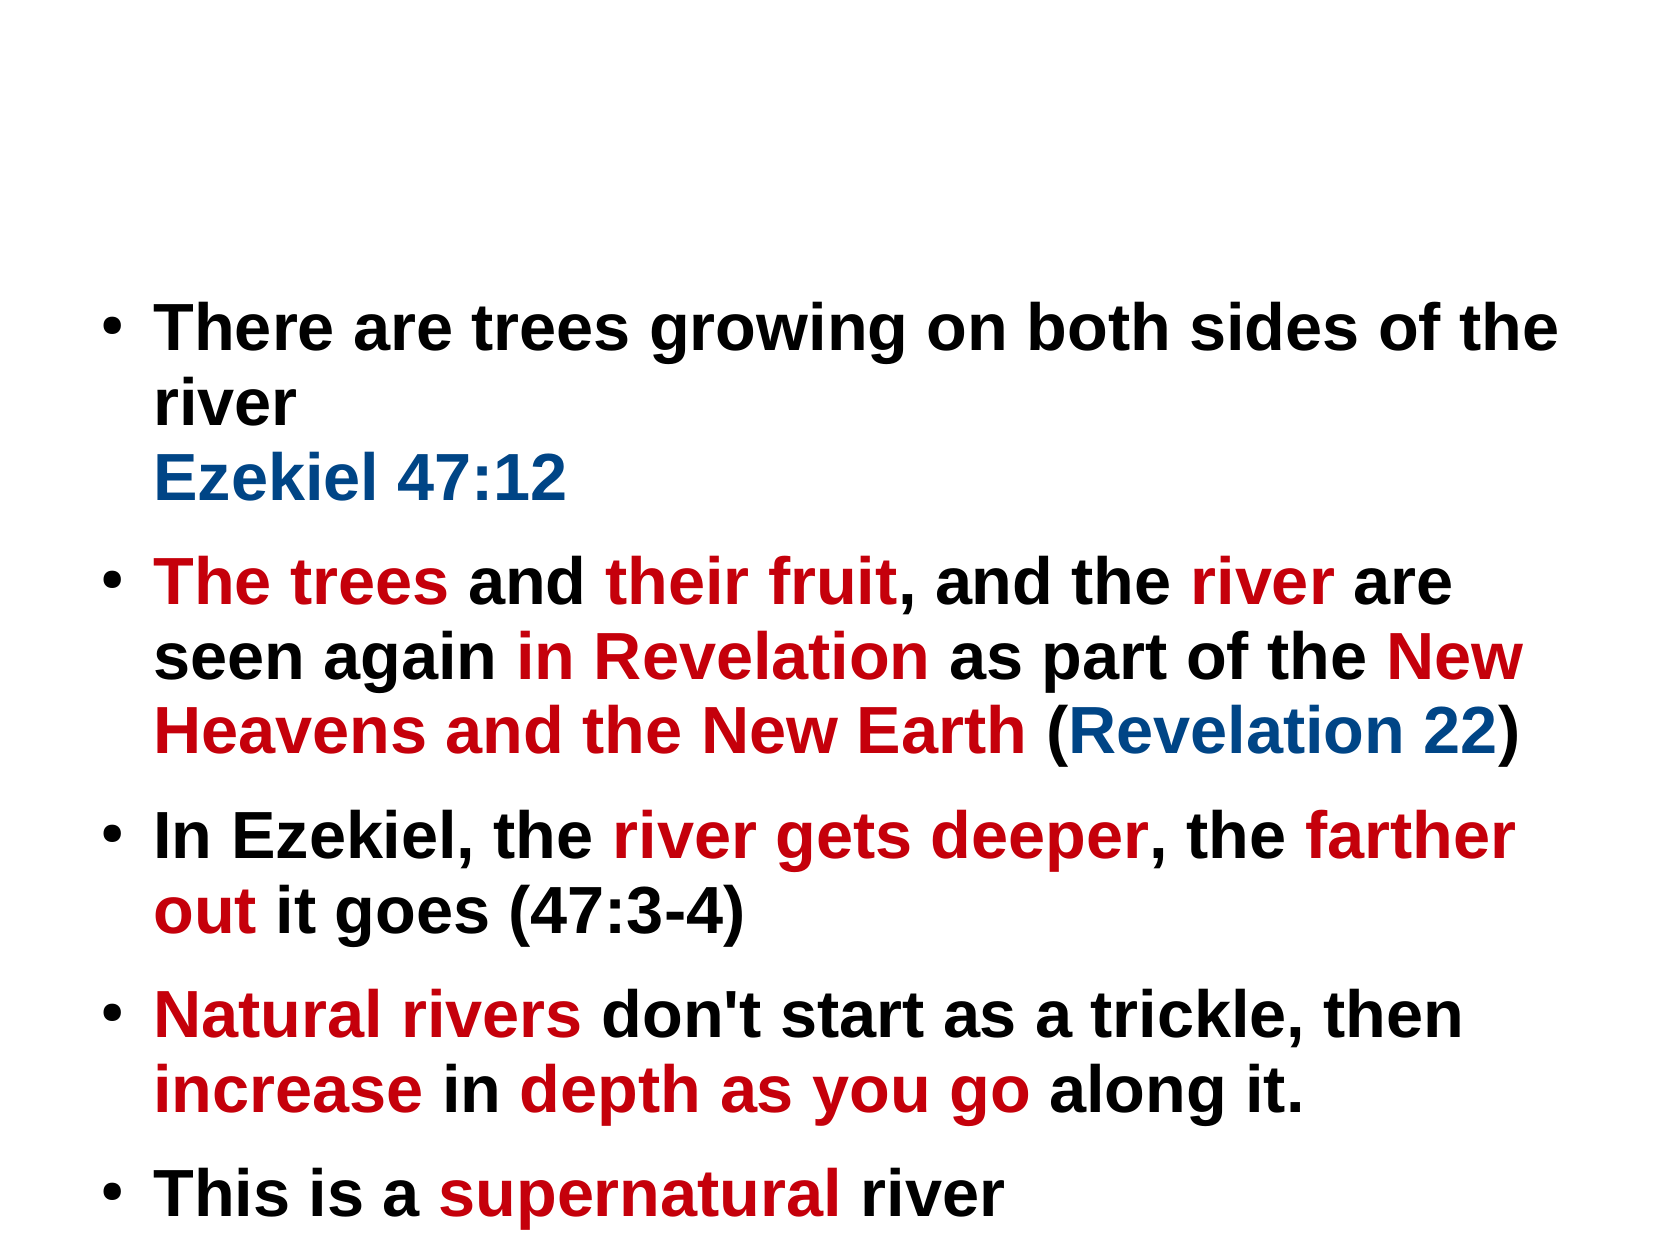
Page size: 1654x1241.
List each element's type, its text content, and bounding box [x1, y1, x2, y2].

list There are trees growing on both sides of the river Ezekiel 47:12 The trees and their fruit, and the river are seen again in Revelation as part of the New Heavens and the New Earth (Revelation 22) In Ezekiel, the river gets deeper, the farther out it goes (47:3-4) Natural rivers don't start as a trickle, then increase in depth as you go along it. This is a supernatural river [82, 290, 1571, 1241]
